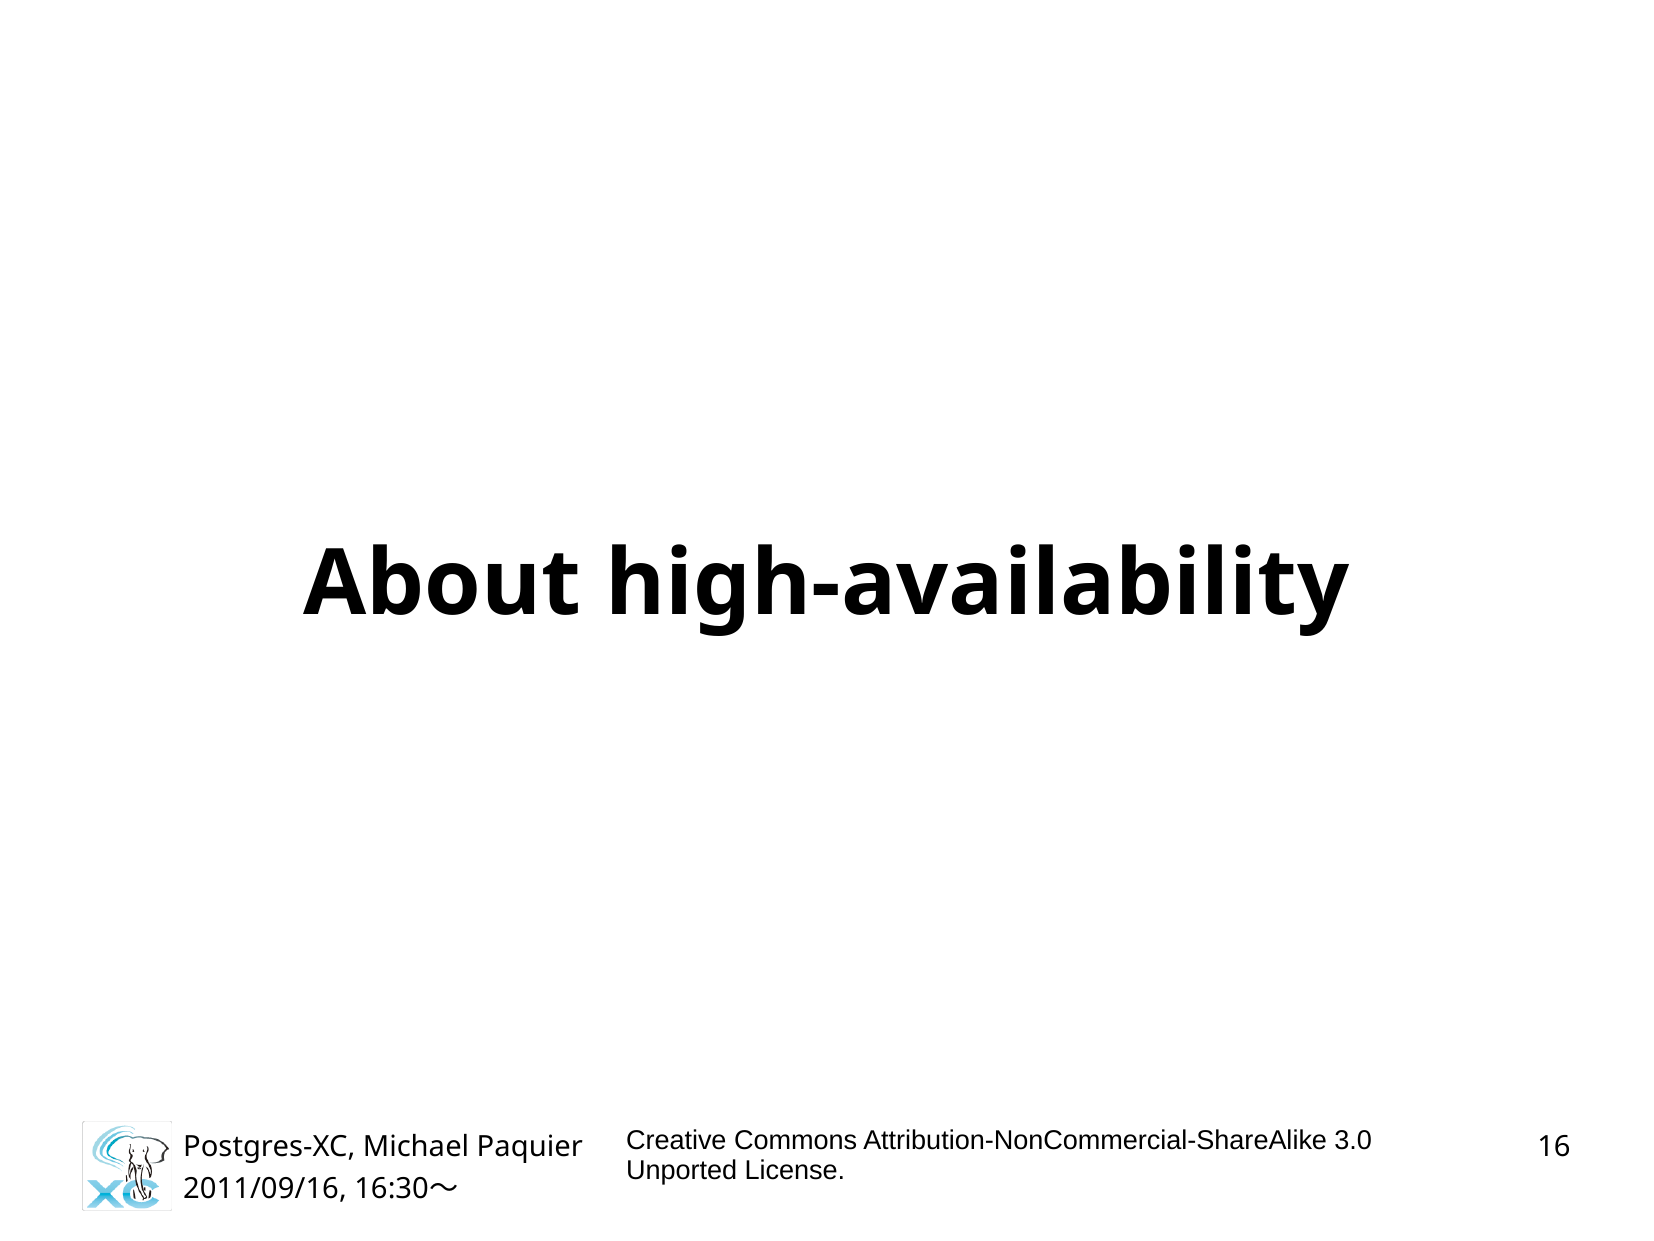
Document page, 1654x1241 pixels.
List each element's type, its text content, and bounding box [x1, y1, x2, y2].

subtitle About high-availability [82, 56, 1571, 1102]
picture [82, 1121, 172, 1211]
